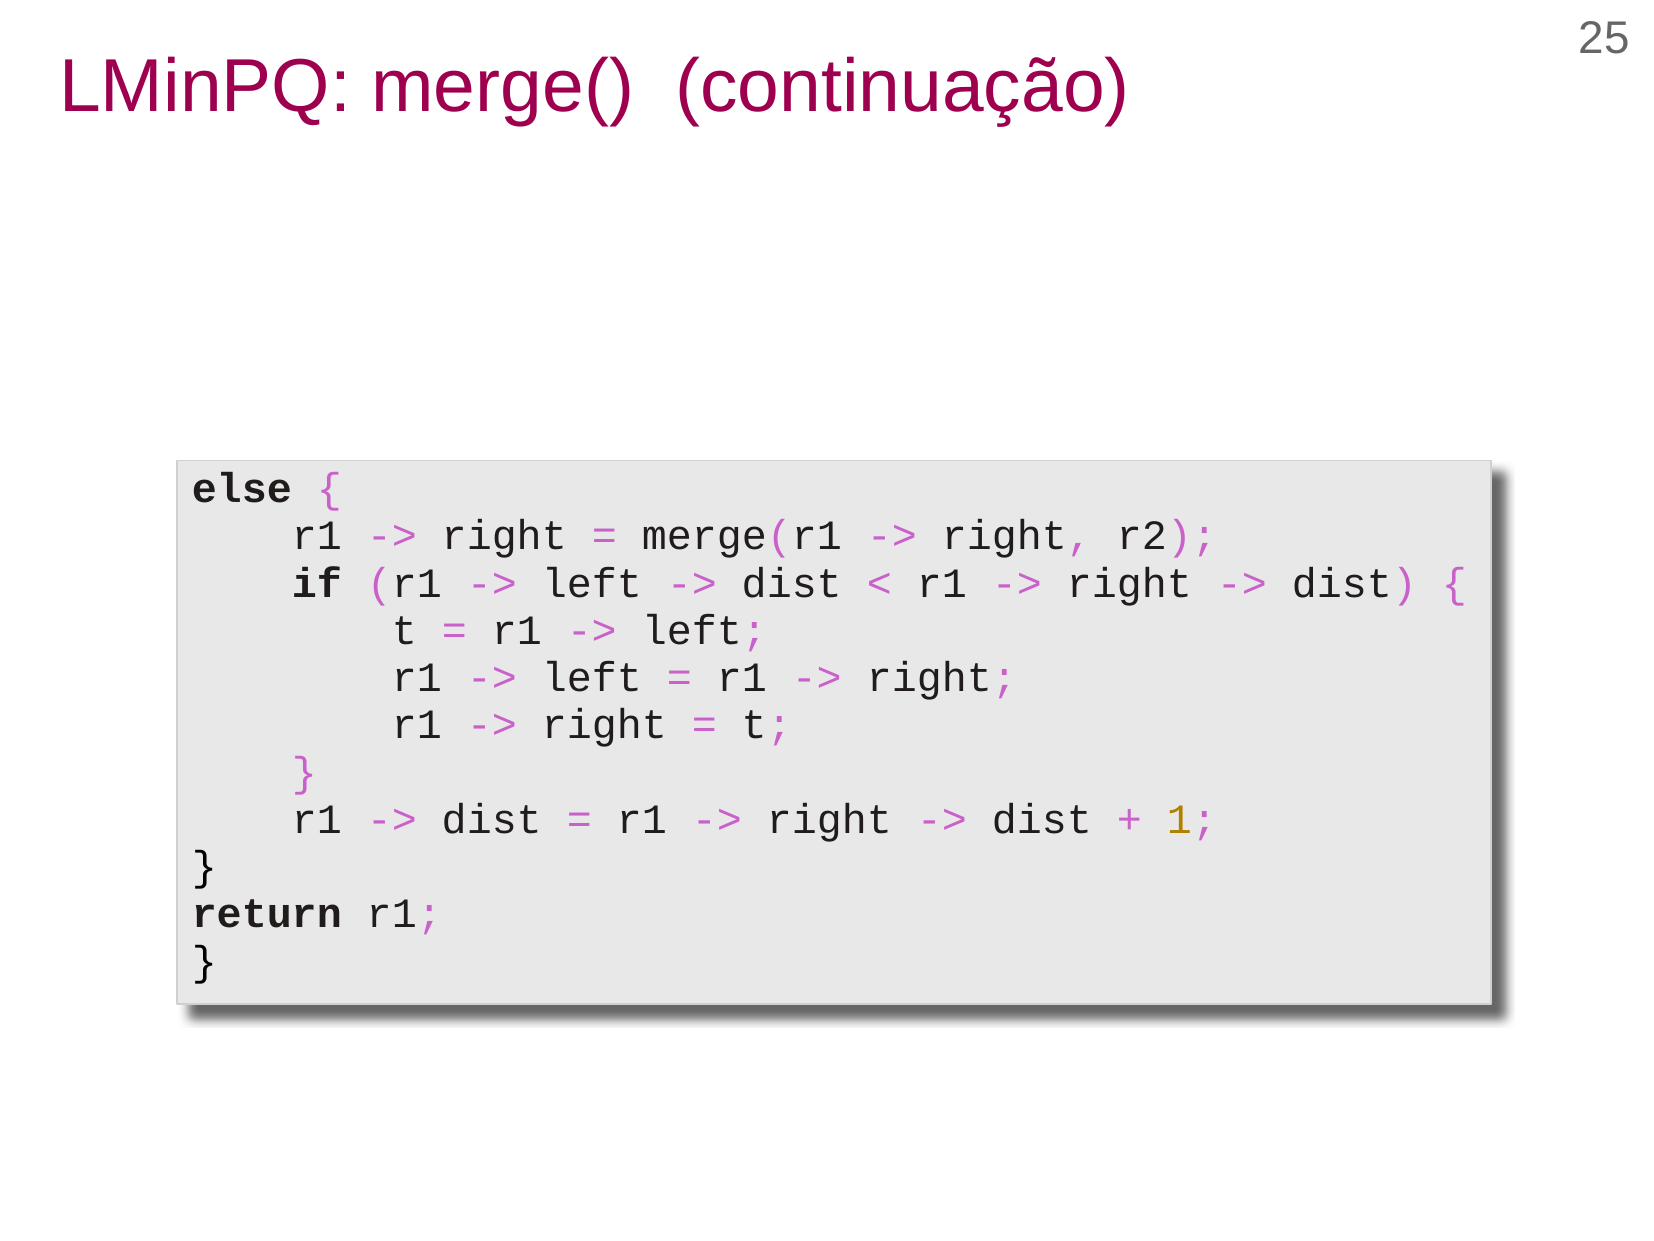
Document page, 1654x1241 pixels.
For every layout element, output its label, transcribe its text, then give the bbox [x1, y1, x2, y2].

title LMinPQ: merge() (continuação) [59, 29, 1595, 148]
text_box else { r1 -> right = merge(r1 -> right, r2); if (r1 -> left -> dist < r1 -> right -> dist) { t = r1 -> left; r1 -> left = r1 -> right; r1 -> right = t; } r1 -> dist = r1 -> right -> dist + 1; } return r1; } [177, 460, 1492, 1004]
